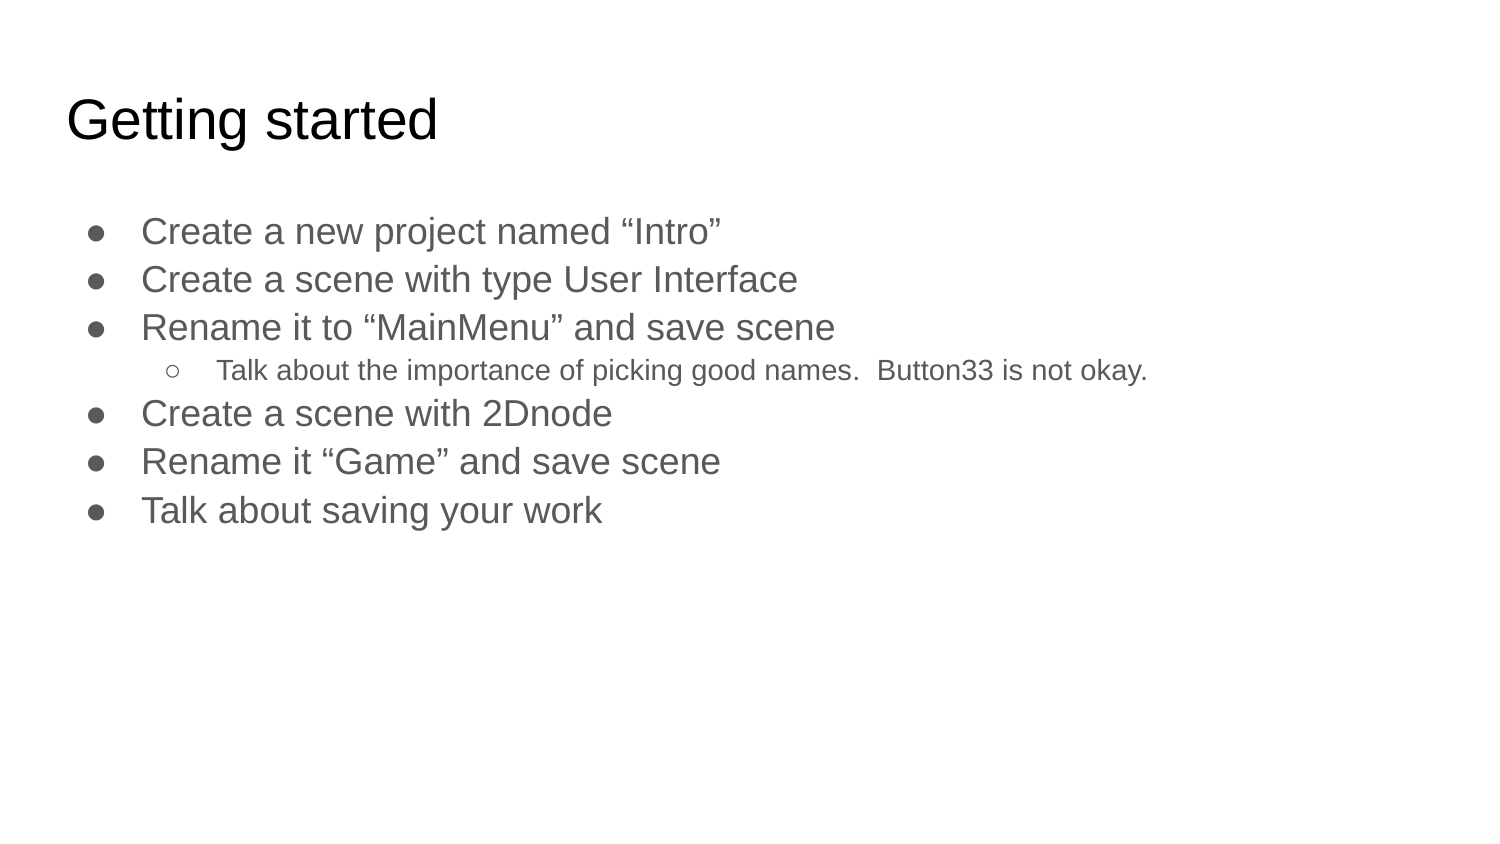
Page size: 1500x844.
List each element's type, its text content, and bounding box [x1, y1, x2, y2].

title Getting started [51, 72, 1449, 167]
list Create a new project named “Intro” Create a scene with type User Interface Rename it to “MainMenu” and save scene Talk about the importance of picking good names. Button33 is not okay. Create a scene with 2Dnode Rename it “Game” and save scene Talk about saving your work [51, 189, 1449, 750]
